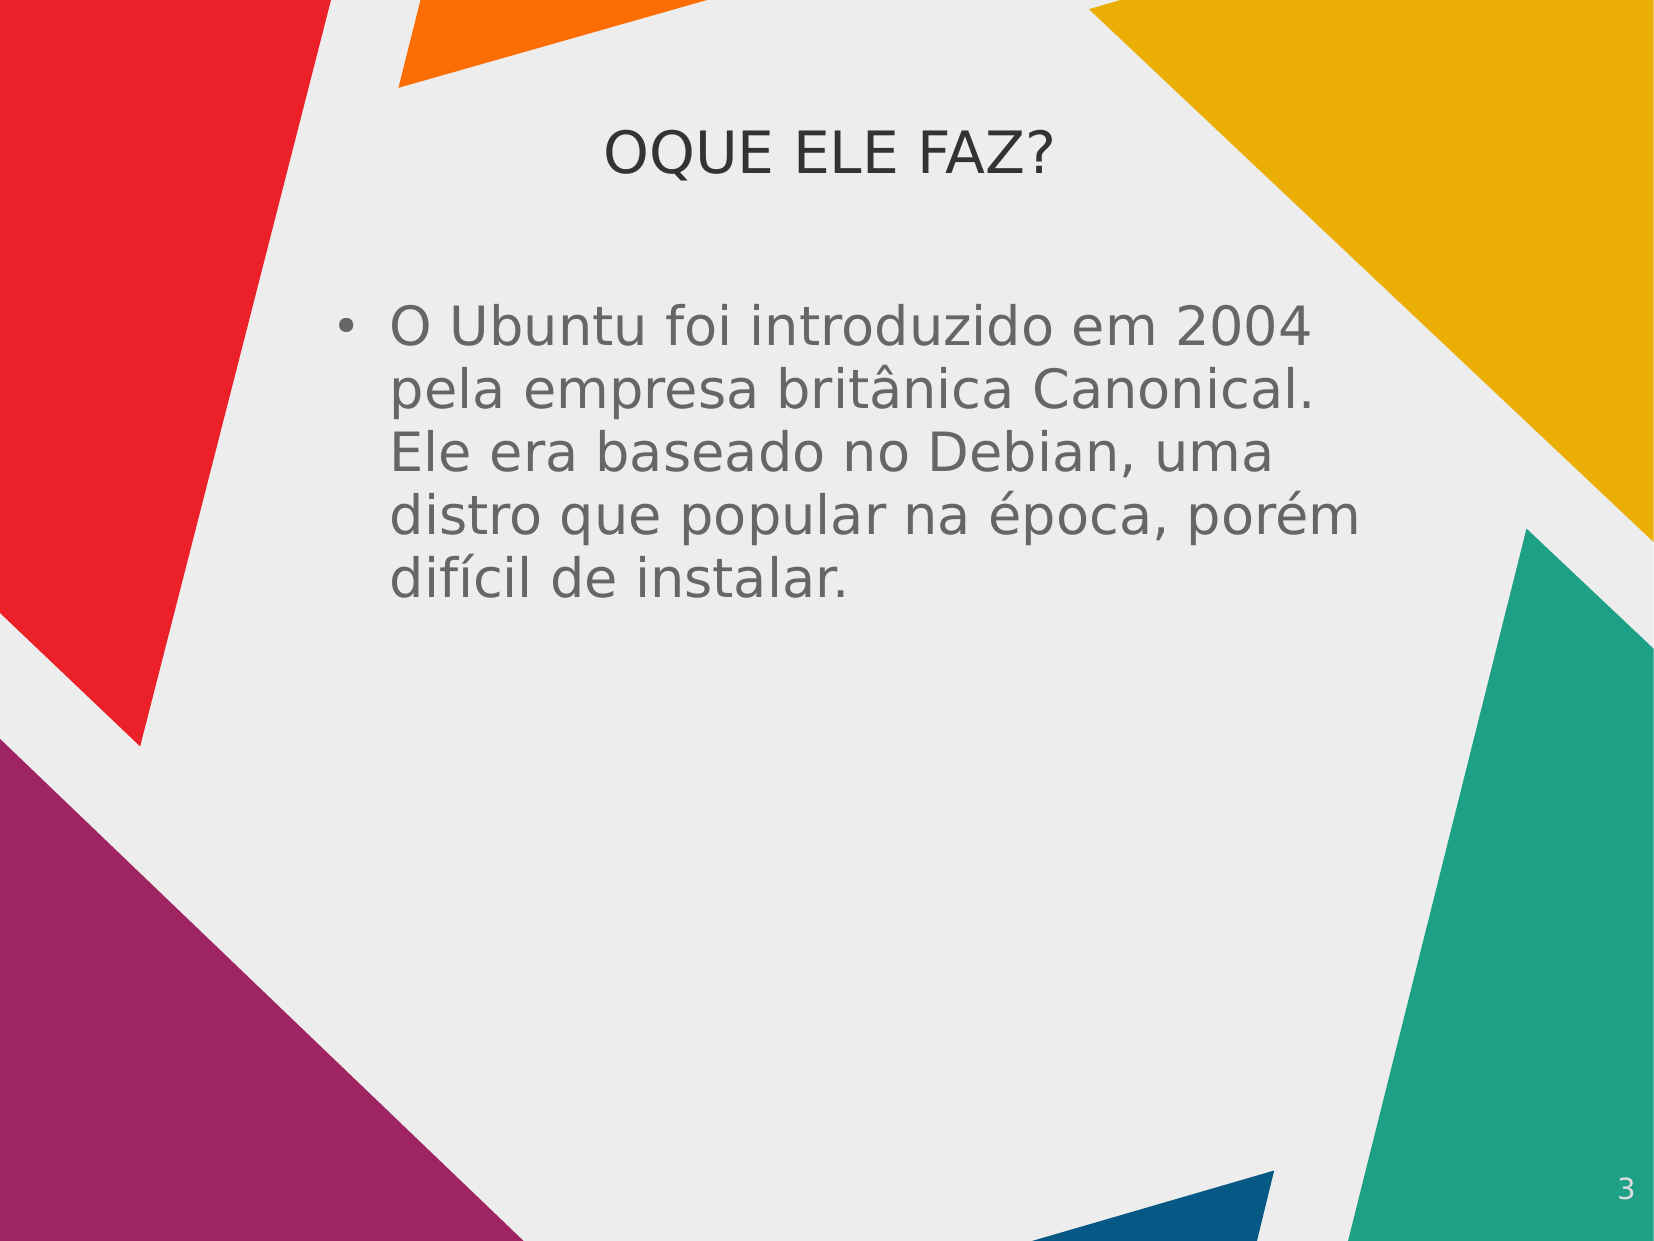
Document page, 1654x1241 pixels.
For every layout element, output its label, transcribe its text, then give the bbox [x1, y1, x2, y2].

list O Ubuntu foi introduzido em 2004 pela empresa britânica Canonical. Ele era baseado no Debian, uma distro que popular na época, porém difícil de instalar. [318, 295, 1401, 1095]
title OQUE ELE FAZ​​? [289, 49, 1372, 257]
